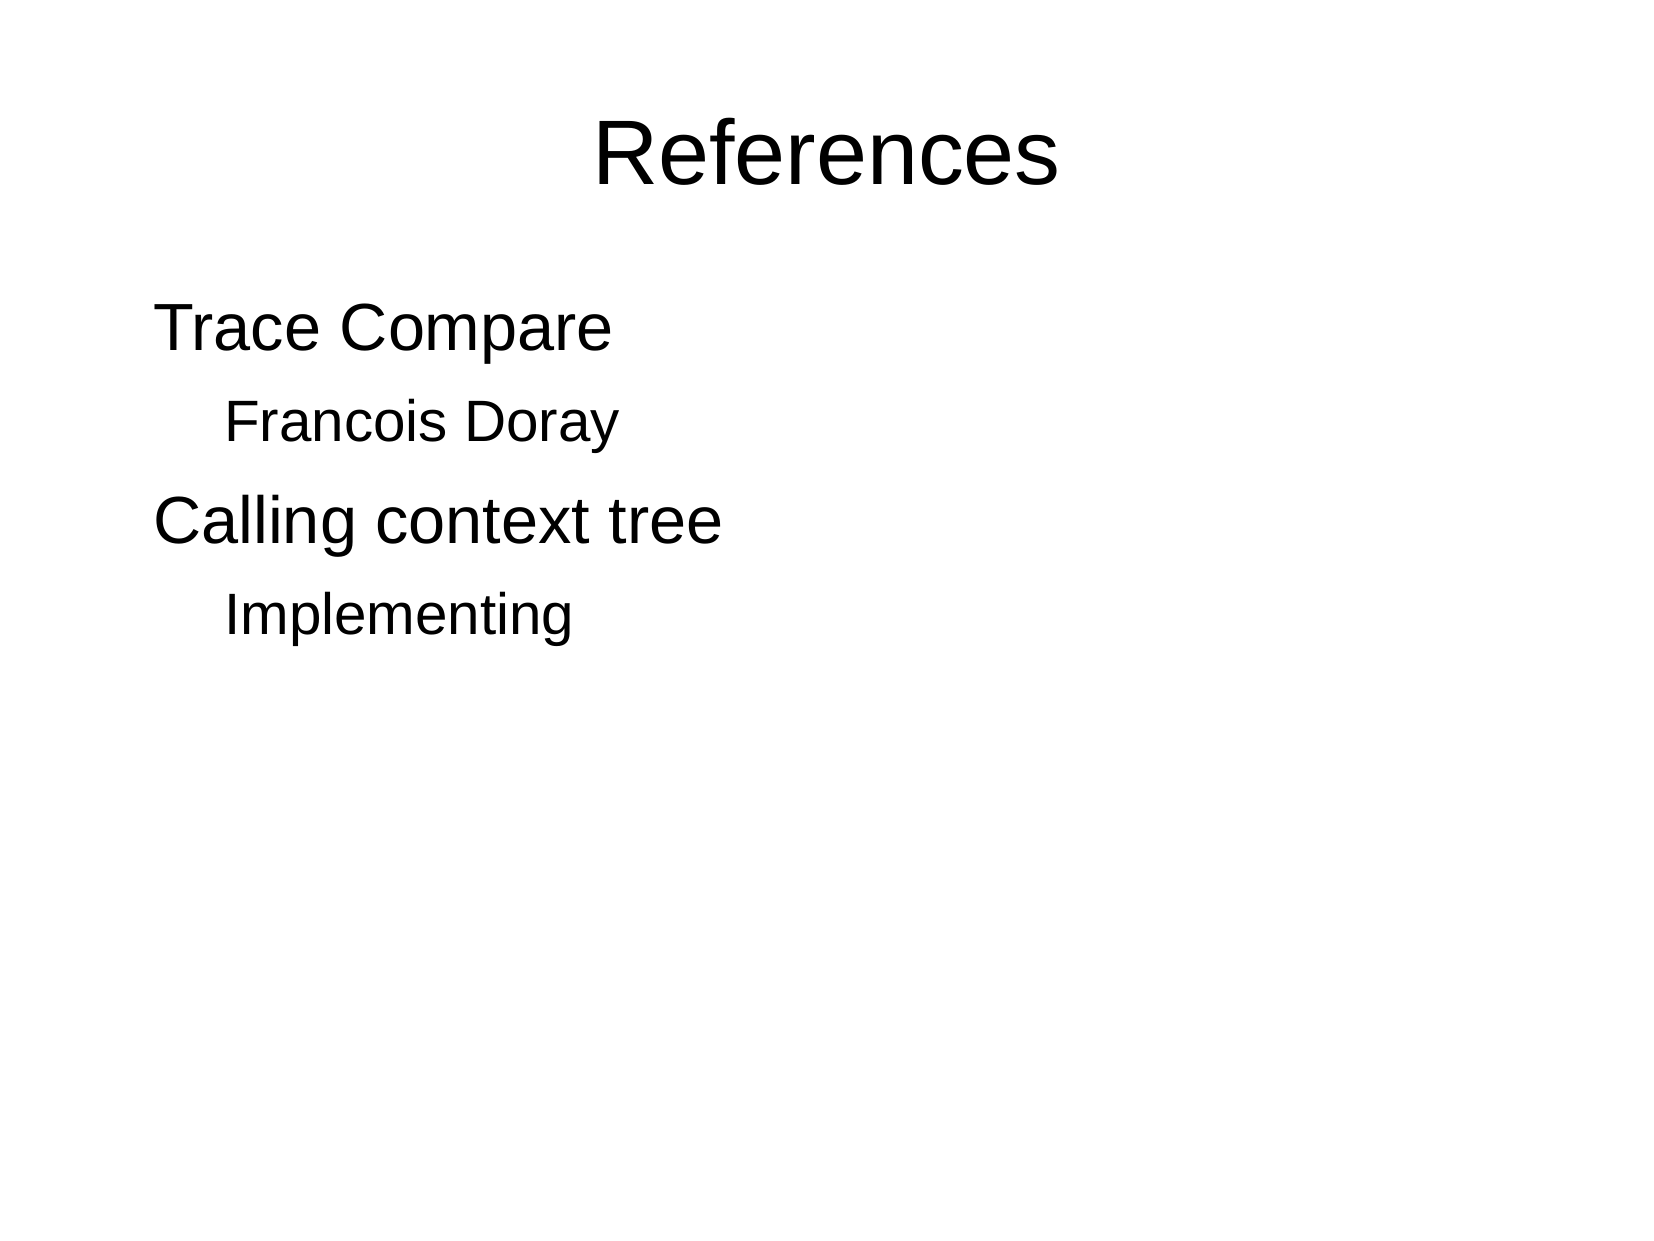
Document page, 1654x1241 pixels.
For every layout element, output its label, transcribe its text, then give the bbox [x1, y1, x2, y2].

list Trace Compare Francois Doray Calling context tree Implementing [82, 290, 1571, 1010]
title References [82, 49, 1571, 257]
